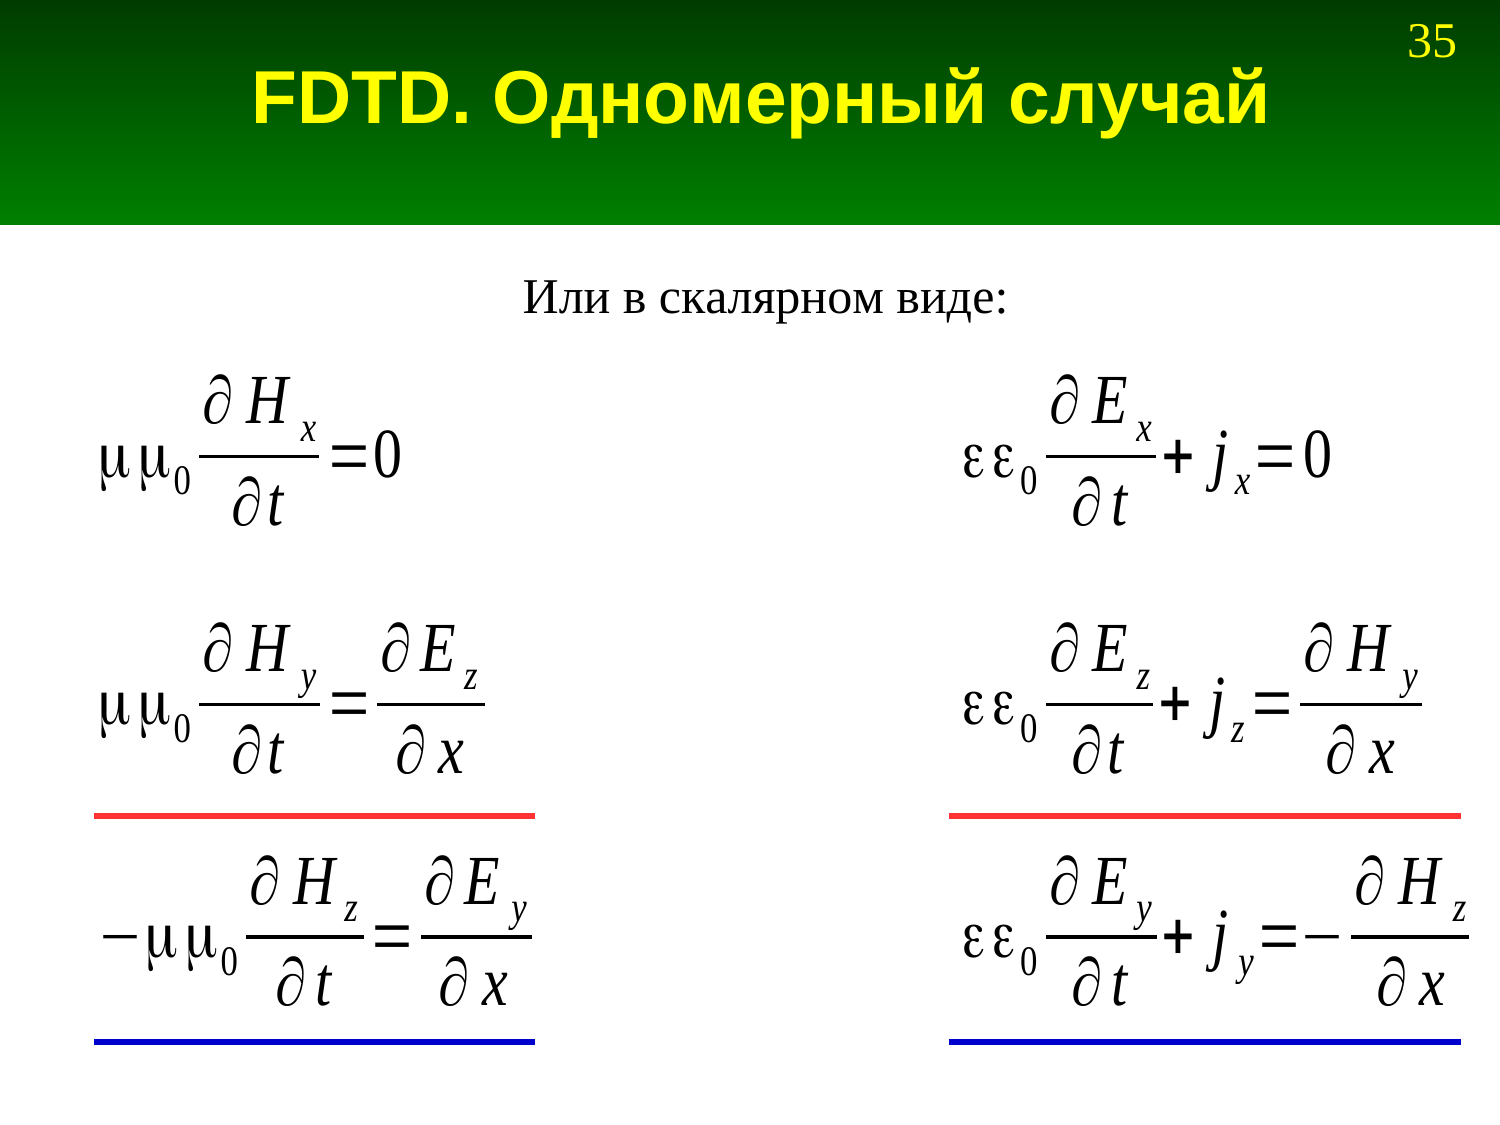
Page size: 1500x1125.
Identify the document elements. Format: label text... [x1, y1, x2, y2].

title FDTD. Одномерный случай [123, 0, 1399, 188]
chart [947, 842, 1487, 1020]
chart [82, 362, 418, 540]
chart [82, 842, 547, 1020]
text_box Или в скалярном виде: [507, 255, 1040, 331]
chart [947, 362, 1348, 540]
chart [947, 610, 1439, 788]
chart [82, 609, 501, 788]
